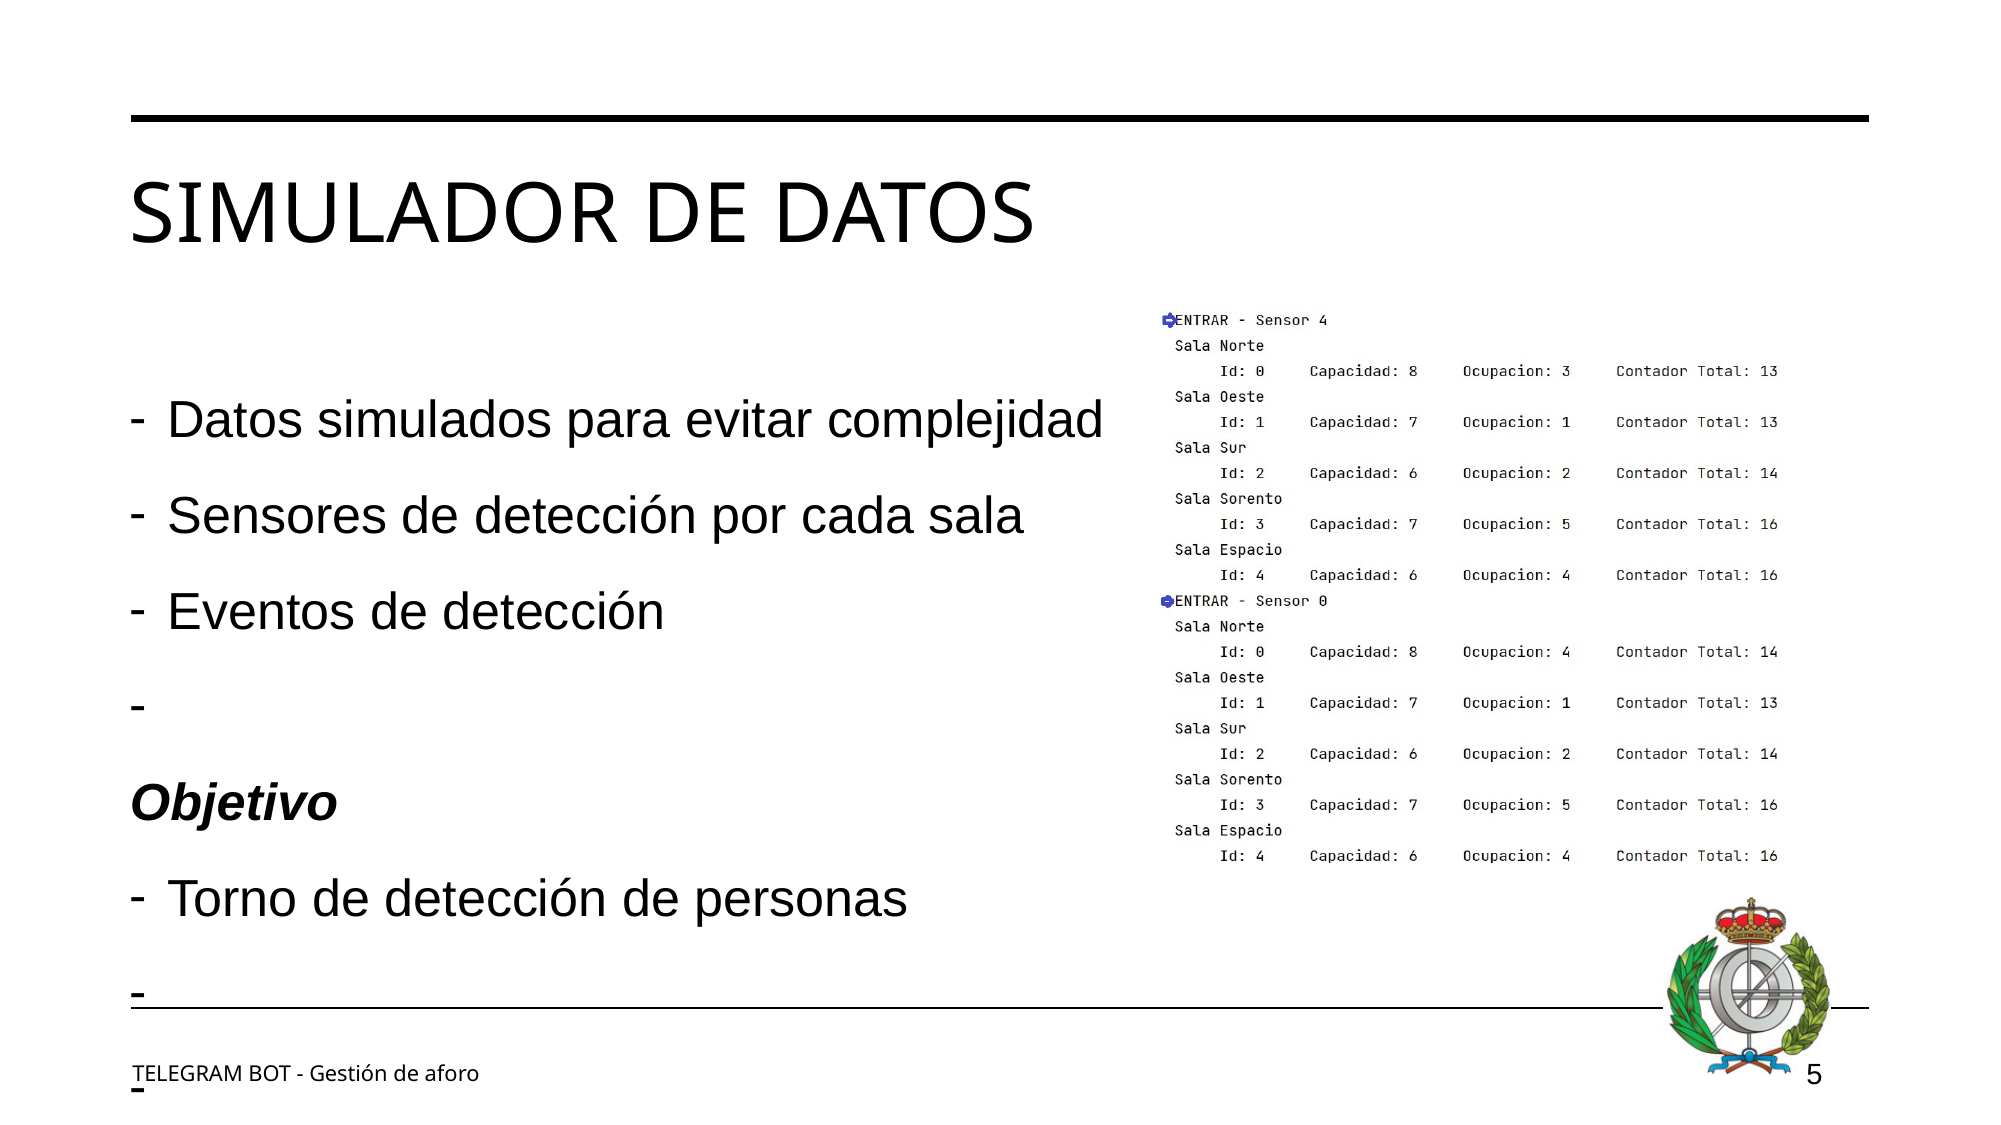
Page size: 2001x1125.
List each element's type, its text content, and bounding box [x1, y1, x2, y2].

text_box TELEGRAM BOT - Gestión de aforo [117, 1042, 863, 1103]
list Datos simulados para evitar complejidad Sensores de detección por cada sala Eventos de detección Objetivo Torno de detección de personas [114, 282, 1869, 973]
picture [1663, 897, 1831, 1075]
title SIMULADOR DE DATOS [114, 151, 1869, 282]
picture [1159, 306, 1831, 863]
text_box [1791, 1042, 1902, 1103]
